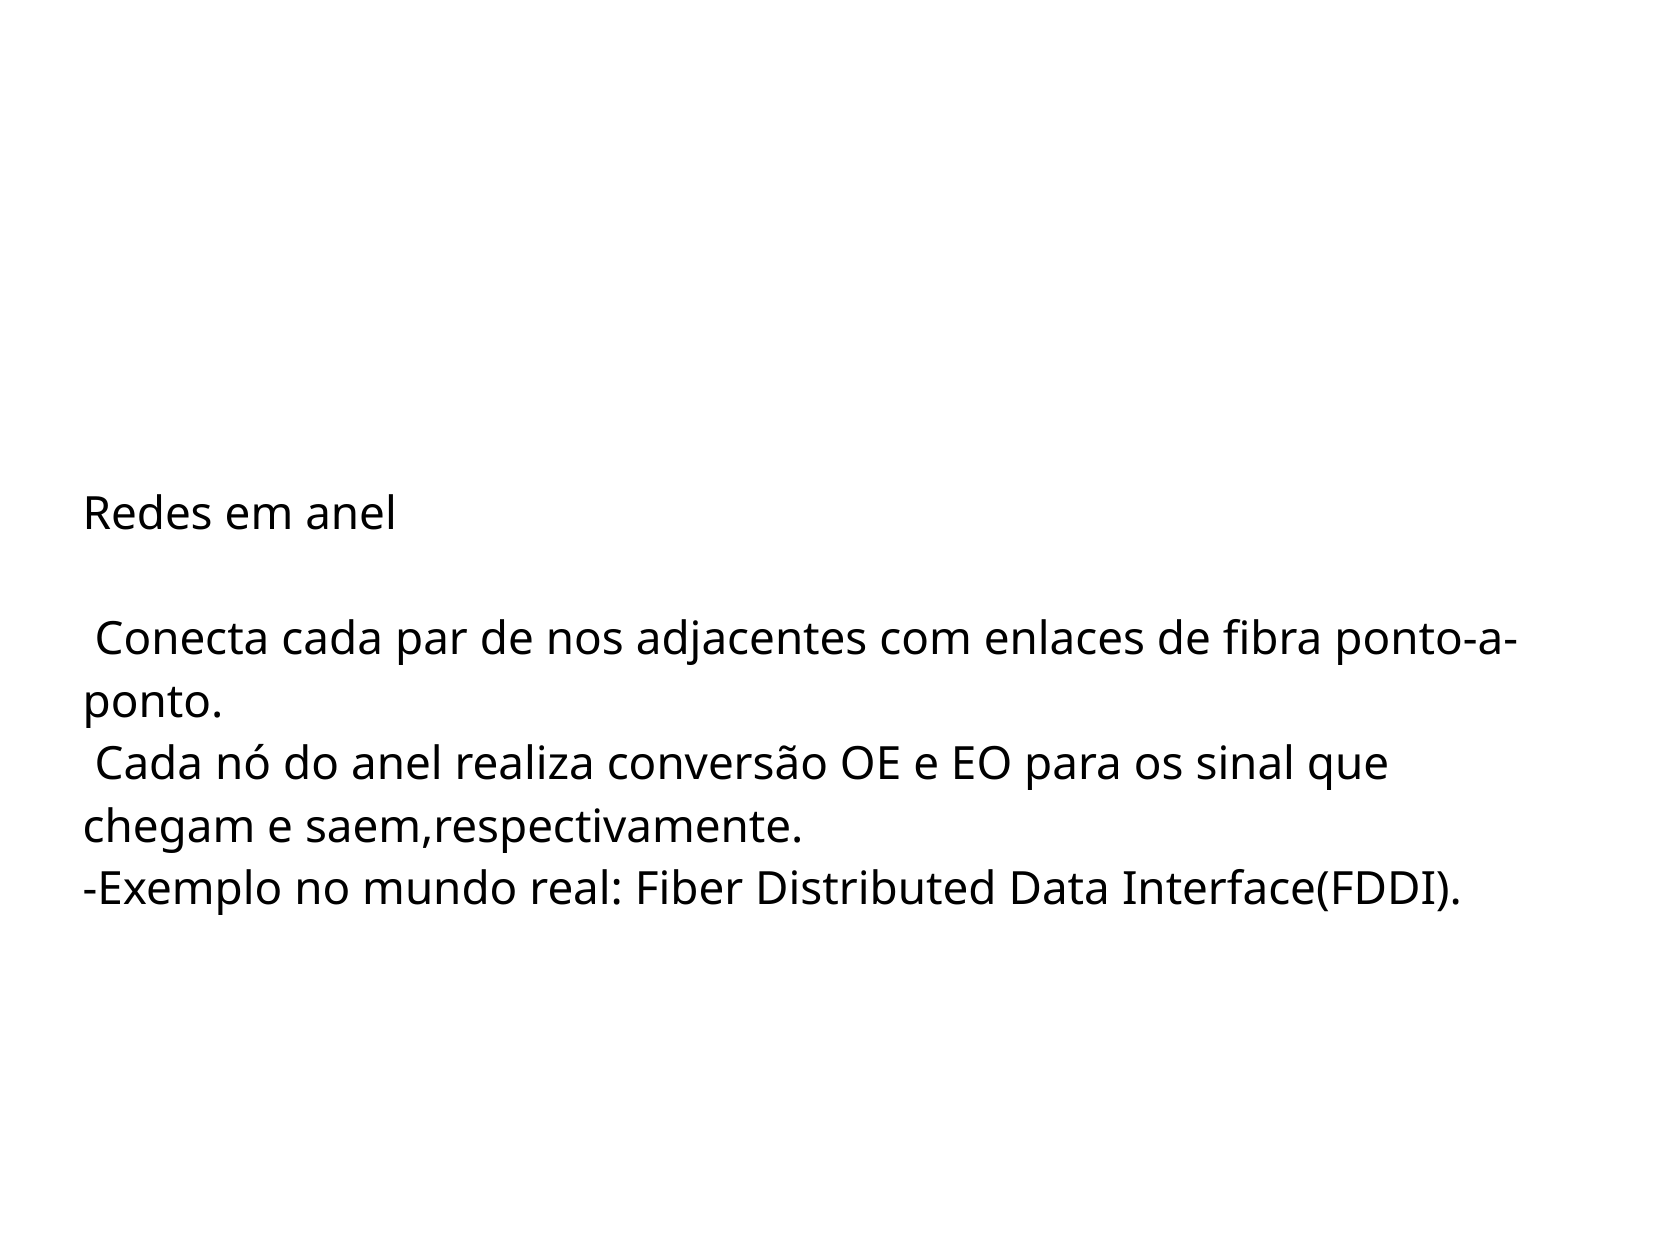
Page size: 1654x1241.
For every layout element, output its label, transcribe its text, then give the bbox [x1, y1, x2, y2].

subtitle Redes em anel Conecta cada par de nos adjacentes com enlaces de fibra ponto-a-ponto. Cada nó do anel realiza conversão OE e EO para os sinal que chegam e saem,respectivamente. -Exemplo no mundo real: Fiber Distributed Data Interface(FDDI). [82, 297, 1571, 1102]
